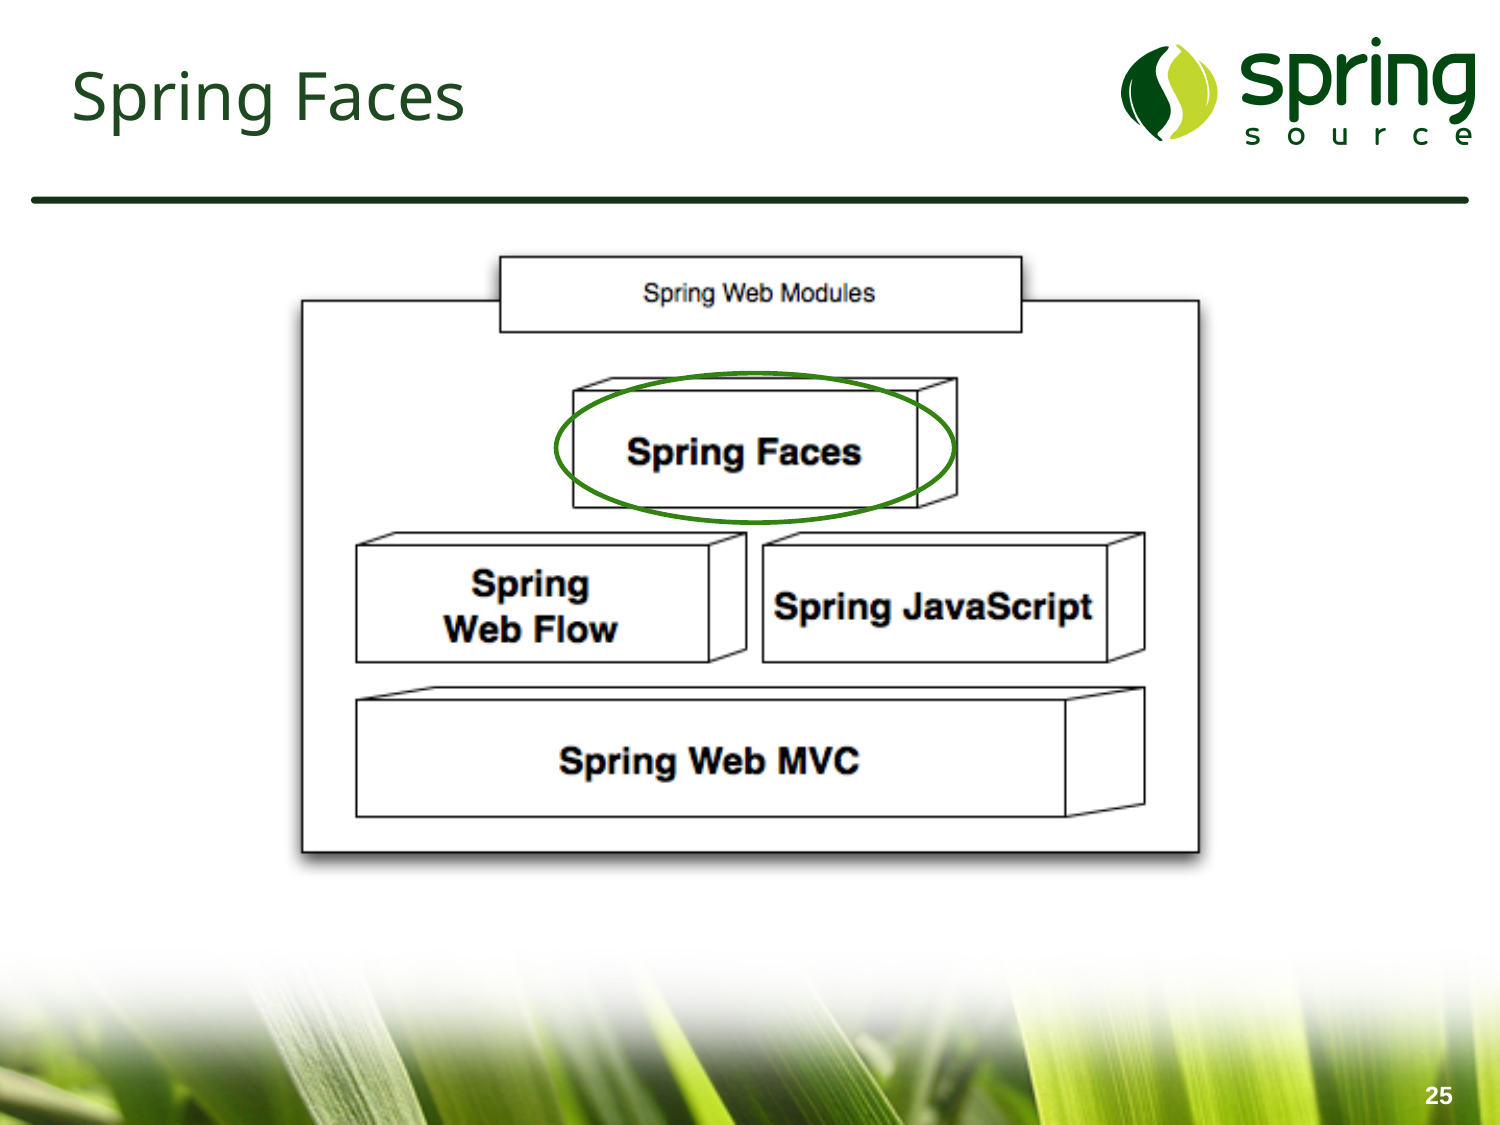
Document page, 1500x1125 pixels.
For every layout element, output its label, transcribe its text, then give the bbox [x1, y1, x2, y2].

picture [260, 223, 1240, 902]
picture [0, 944, 1500, 1125]
picture [1121, 37, 1475, 145]
title Spring Faces [56, 13, 1089, 176]
